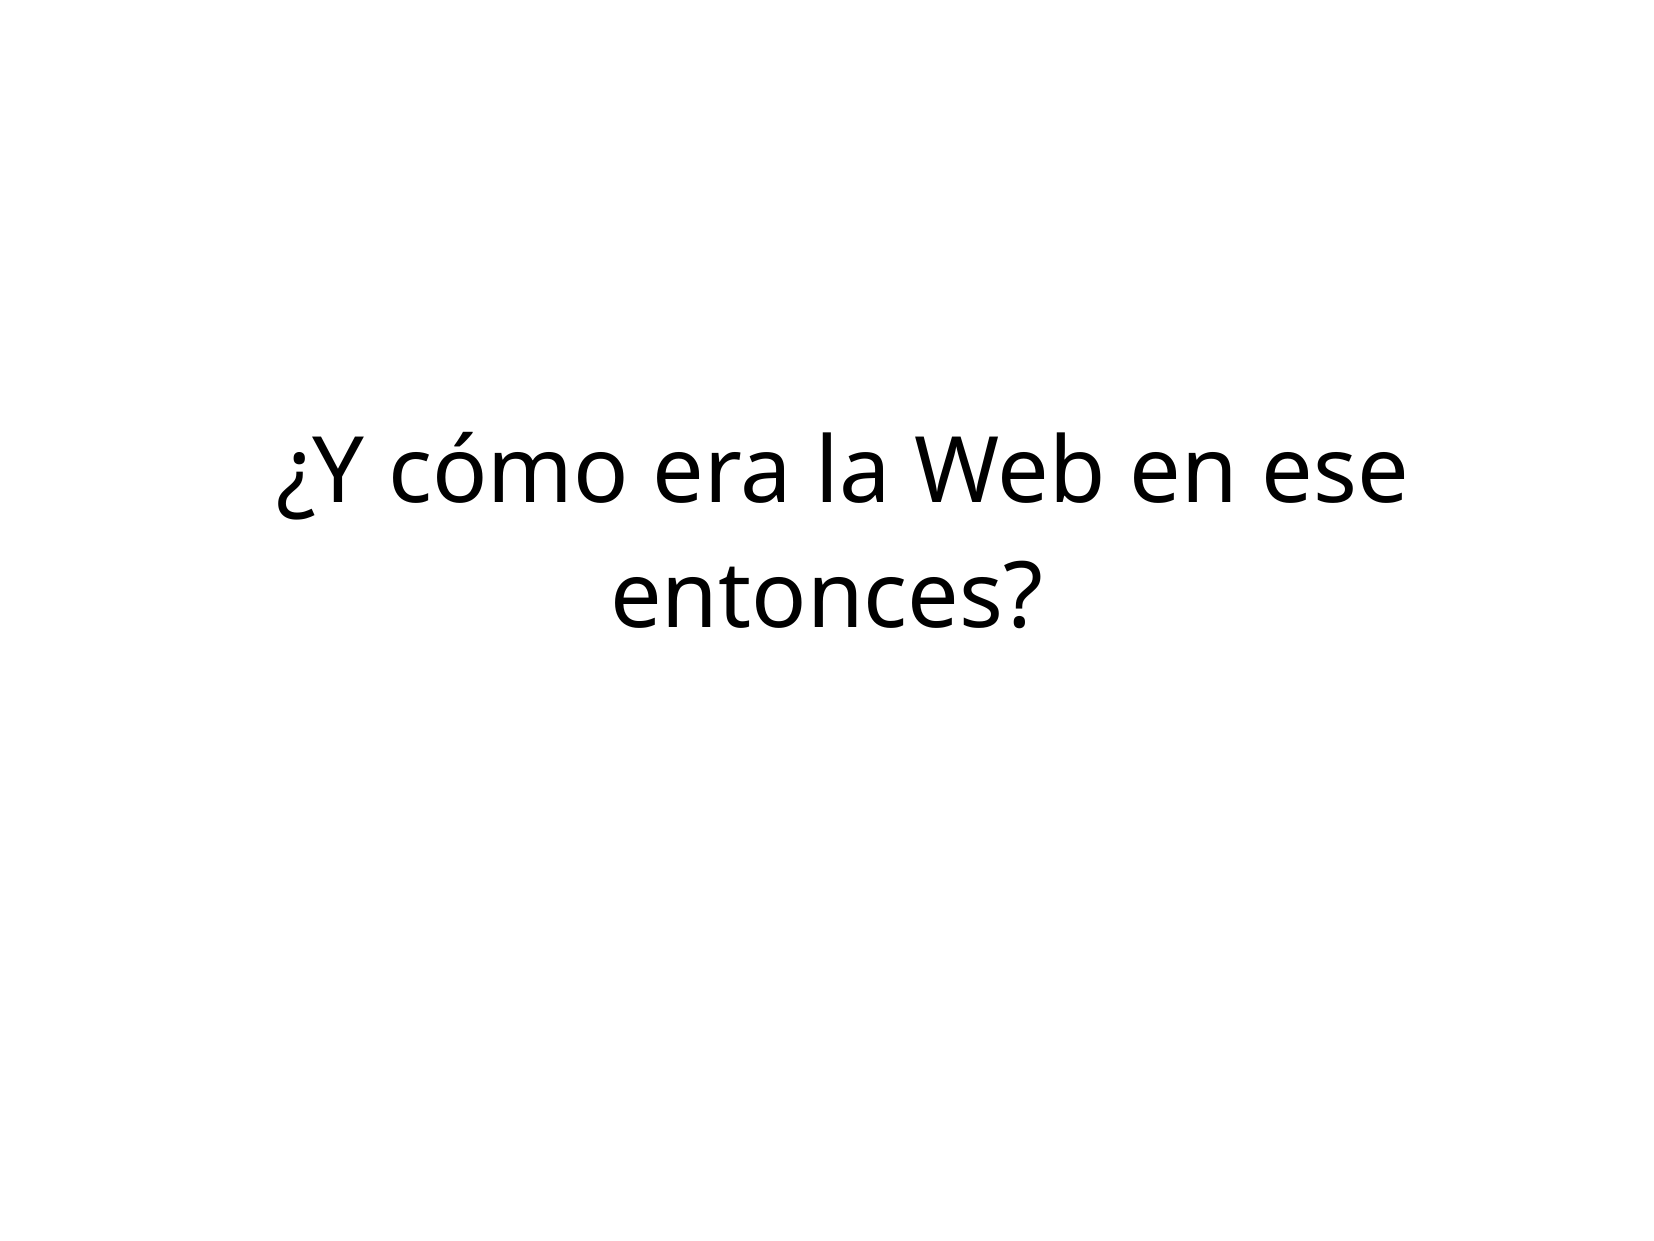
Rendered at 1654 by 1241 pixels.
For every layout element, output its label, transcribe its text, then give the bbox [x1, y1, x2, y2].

subtitle ¿Y cómo era la Web en ese entonces? [41, 49, 1613, 1010]
